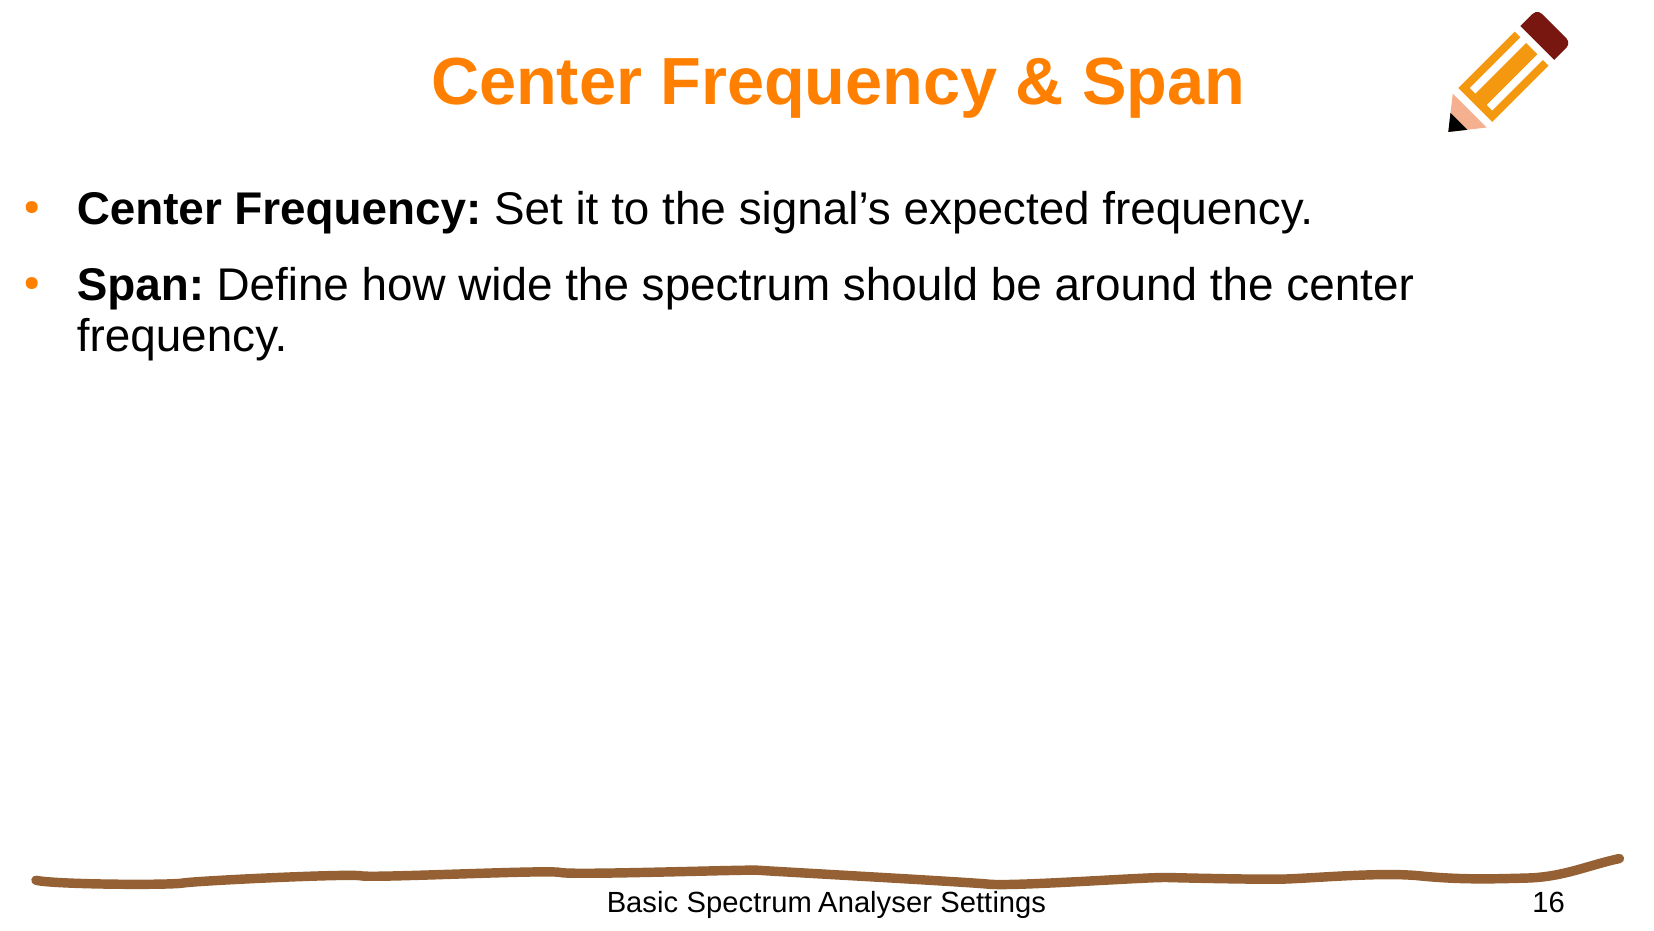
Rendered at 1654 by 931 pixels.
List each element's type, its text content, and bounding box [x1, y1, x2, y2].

list Center Frequency: Set it to the signal’s expected frequency. Span: Define how wide the spectrum should be around the center frequency. [5, 183, 1634, 383]
title Center Frequency & Span [88, 29, 1447, 133]
